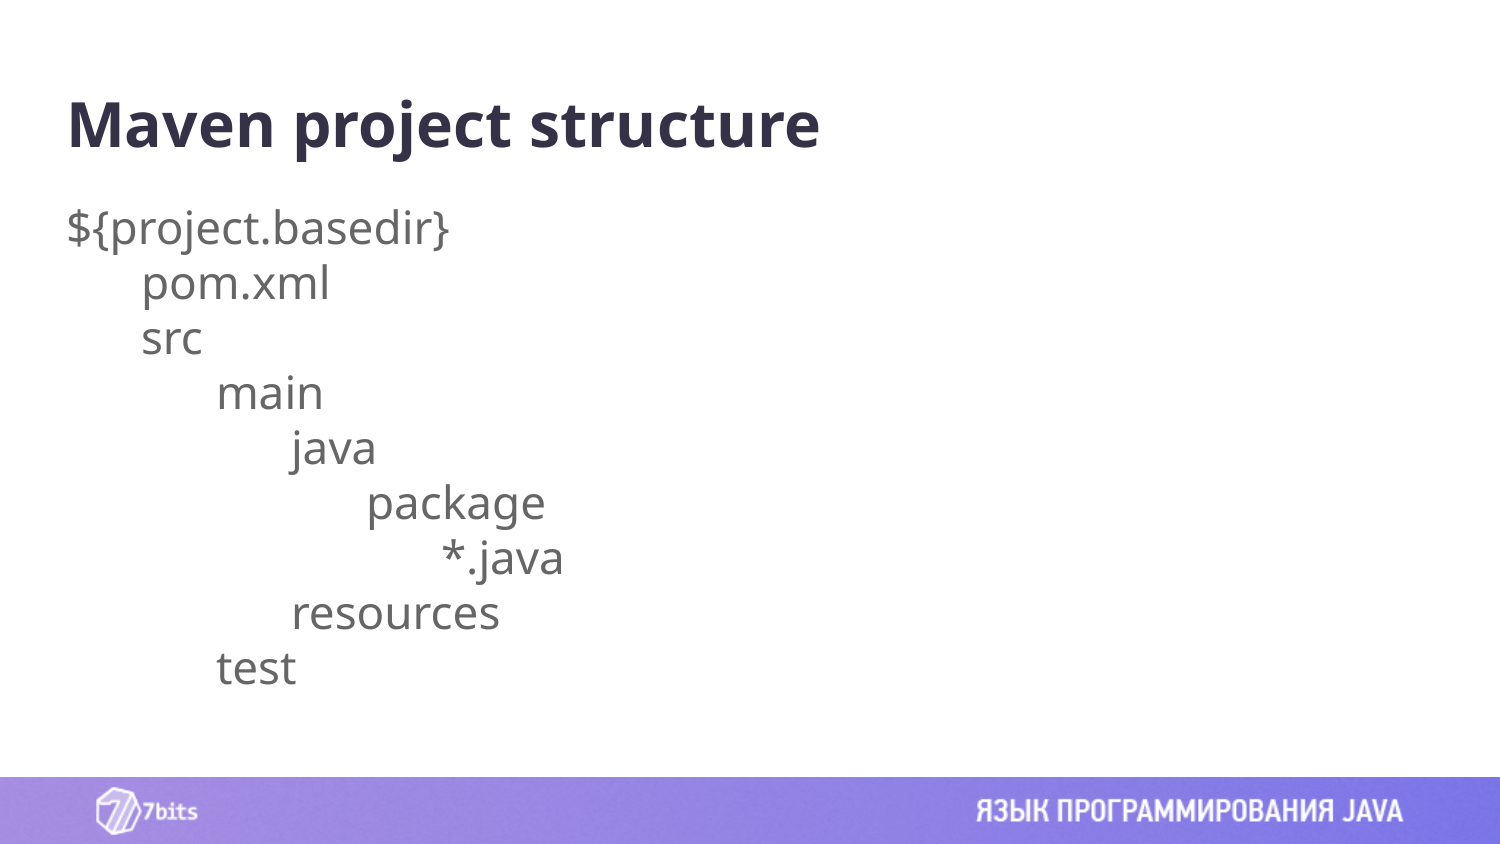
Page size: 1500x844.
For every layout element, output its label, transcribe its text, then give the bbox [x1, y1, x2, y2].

picture [0, 777, 1500, 844]
title Maven project structure [51, 69, 1449, 164]
list ${project.basedir} pom.xml src main java package *.java resources test [51, 184, 1449, 745]
